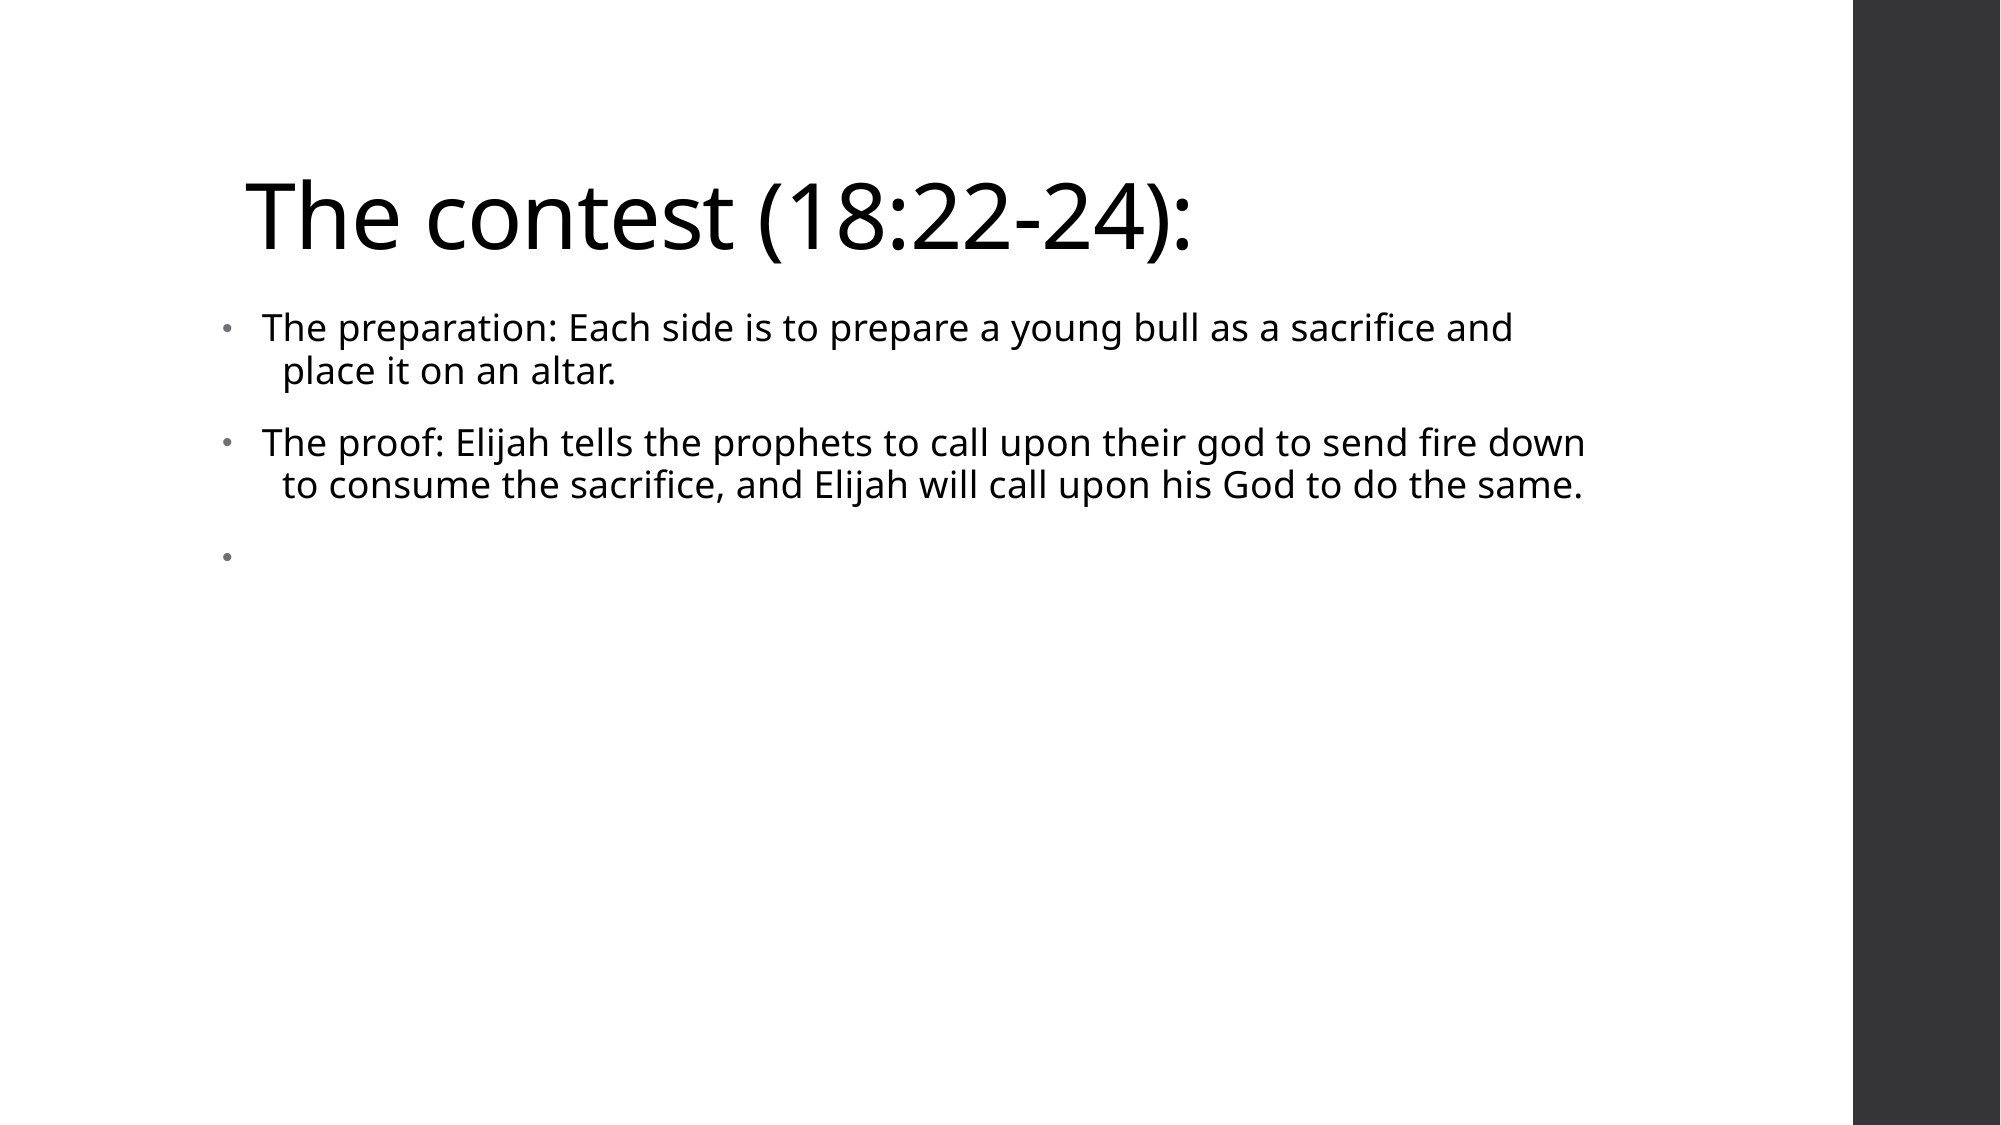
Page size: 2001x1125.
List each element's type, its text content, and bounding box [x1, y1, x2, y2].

title The contest (18:22-24): [206, 60, 1797, 278]
list The preparation: Each side is to prepare a young bull as a sacrifice and place it on an altar. The proof: Elijah tells the prophets to call upon their god to send fire down to consume the sacrifice, and Elijah will call upon his God to do the same. [206, 299, 1617, 1014]
